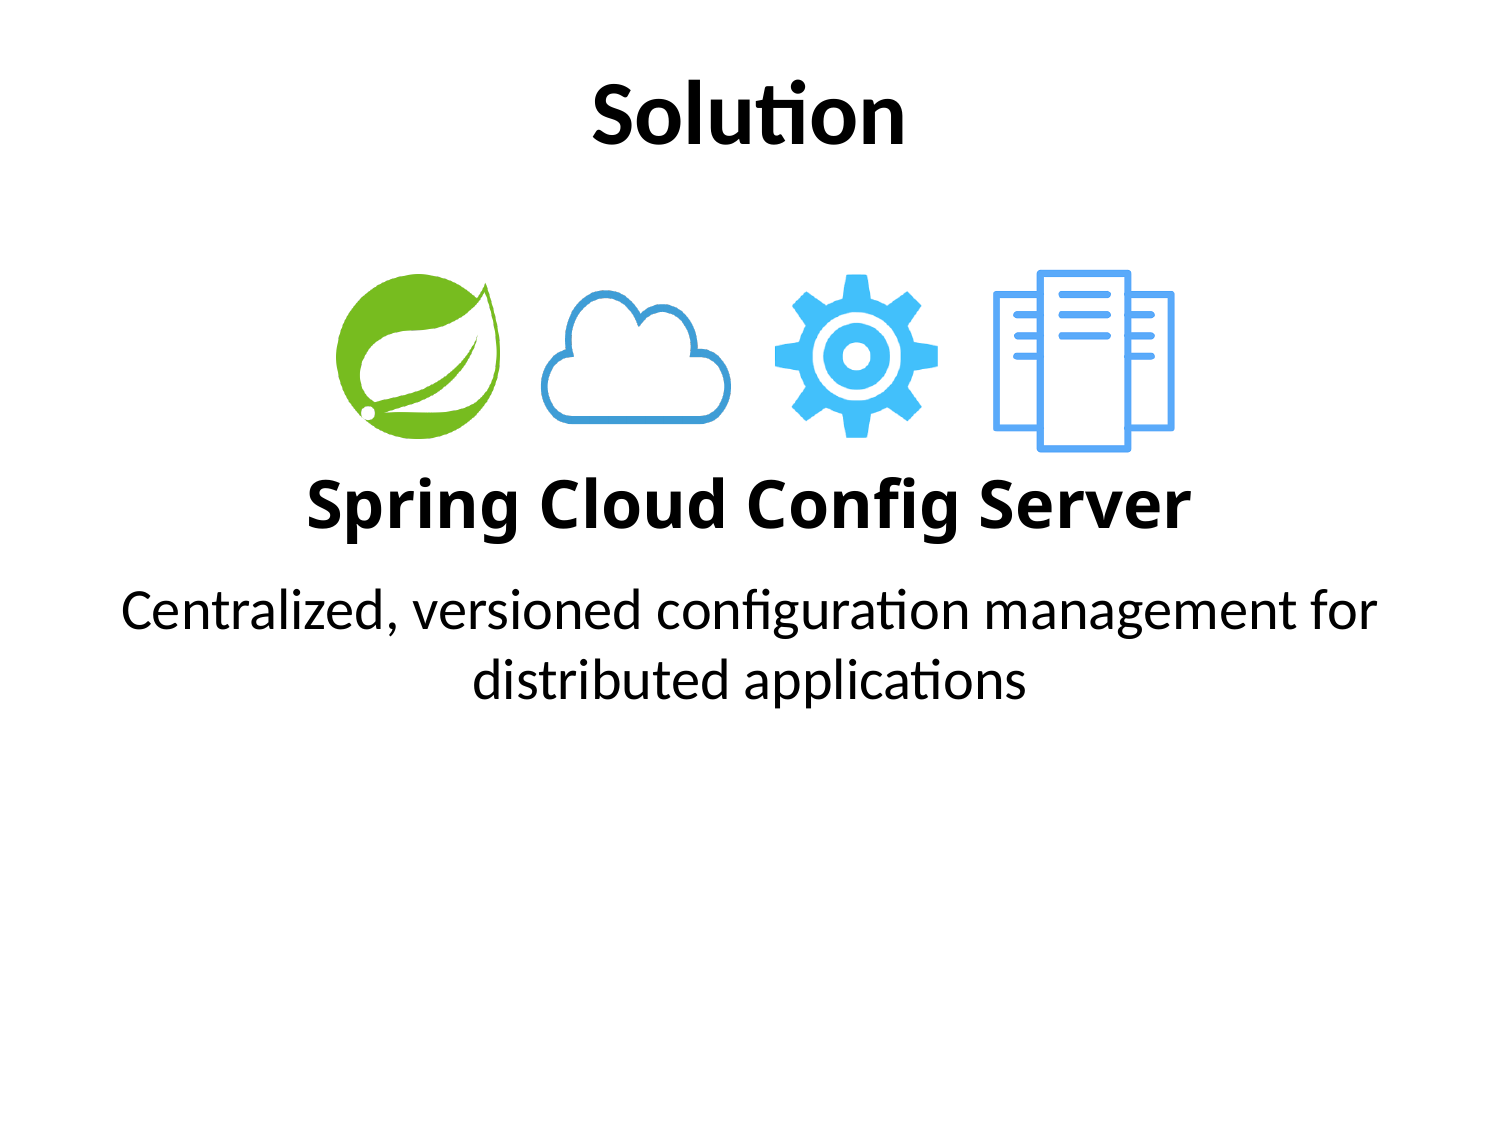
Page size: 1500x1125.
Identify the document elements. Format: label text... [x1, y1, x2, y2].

list Spring Cloud Config Server Centralized, versioned configuration management for distributed applications [75, 454, 1425, 1005]
picture [336, 274, 500, 439]
picture [774, 274, 938, 438]
picture [987, 262, 1180, 455]
picture [534, 274, 738, 440]
title Solution [75, 45, 1425, 233]
